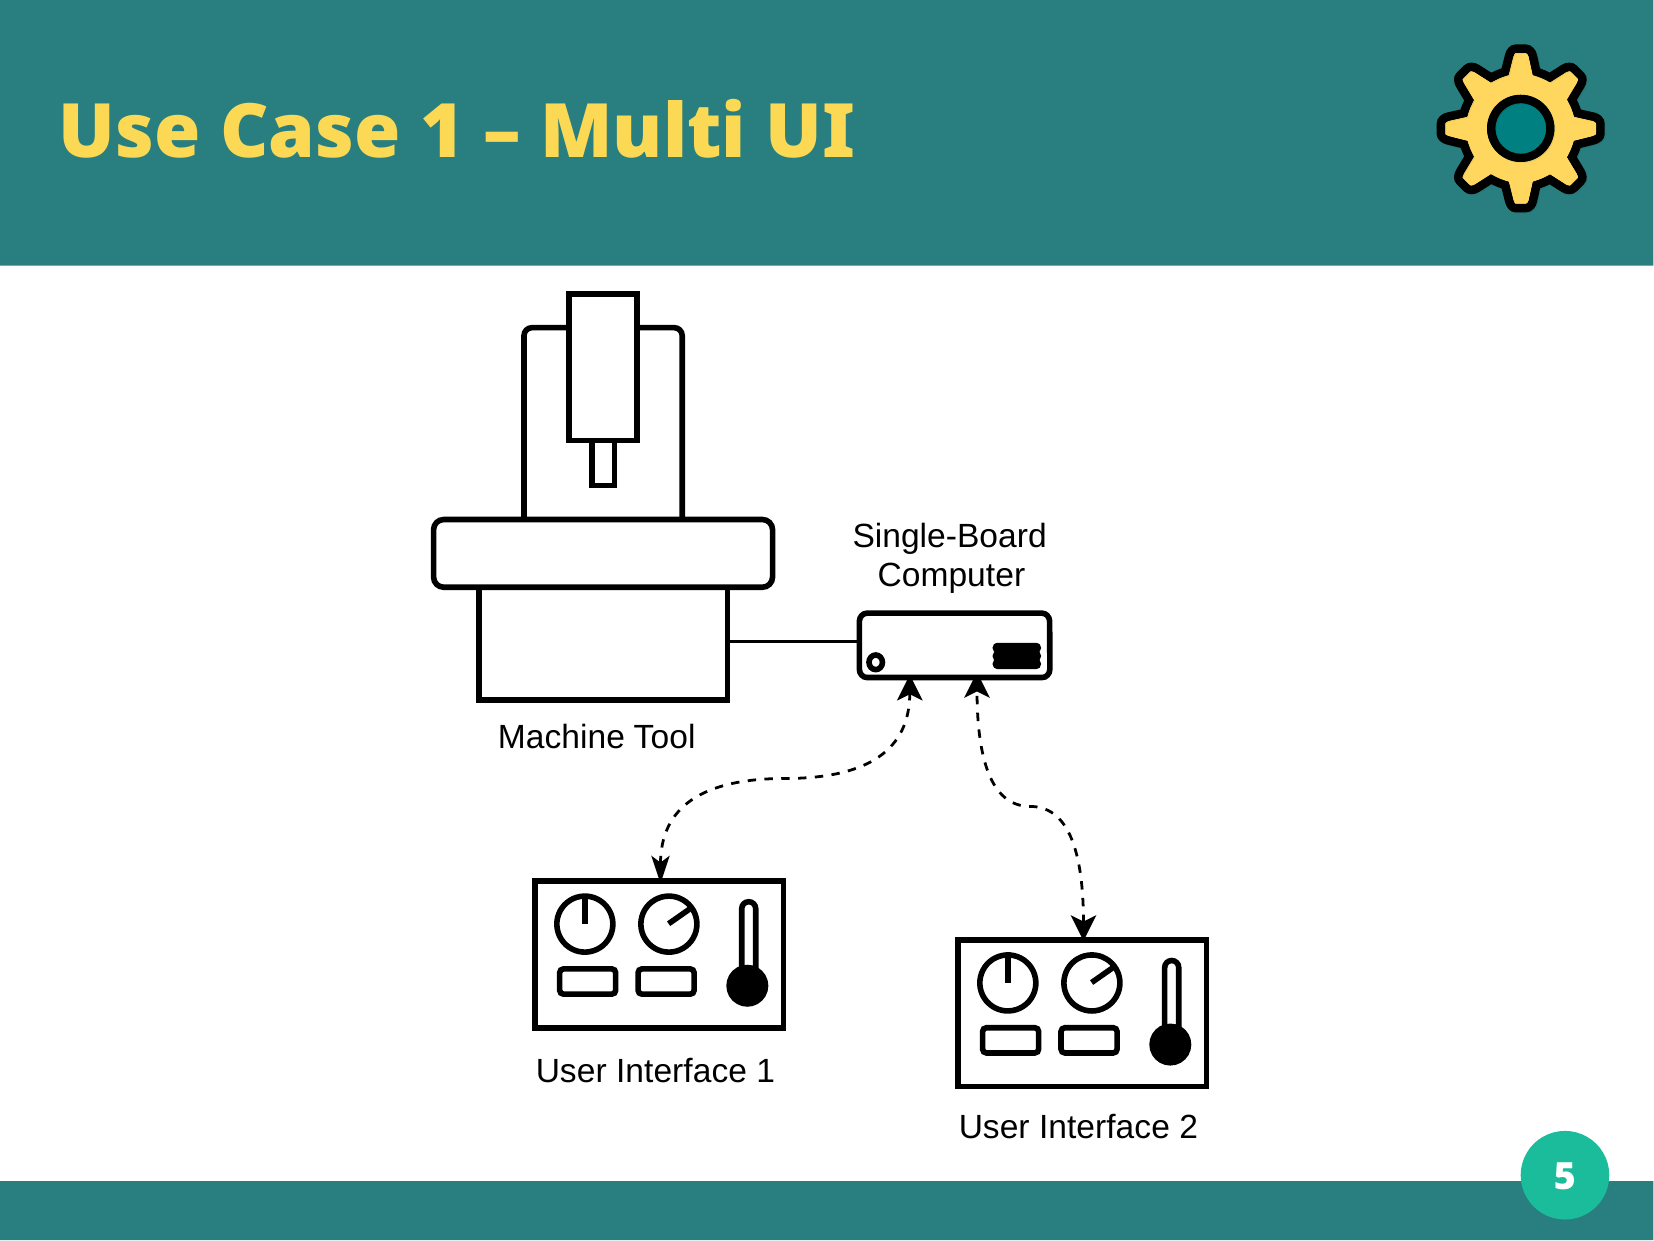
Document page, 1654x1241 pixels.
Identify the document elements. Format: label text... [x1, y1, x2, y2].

title Use Case 1 – Multi UI [59, 49, 1595, 207]
picture [425, 285, 1227, 1163]
